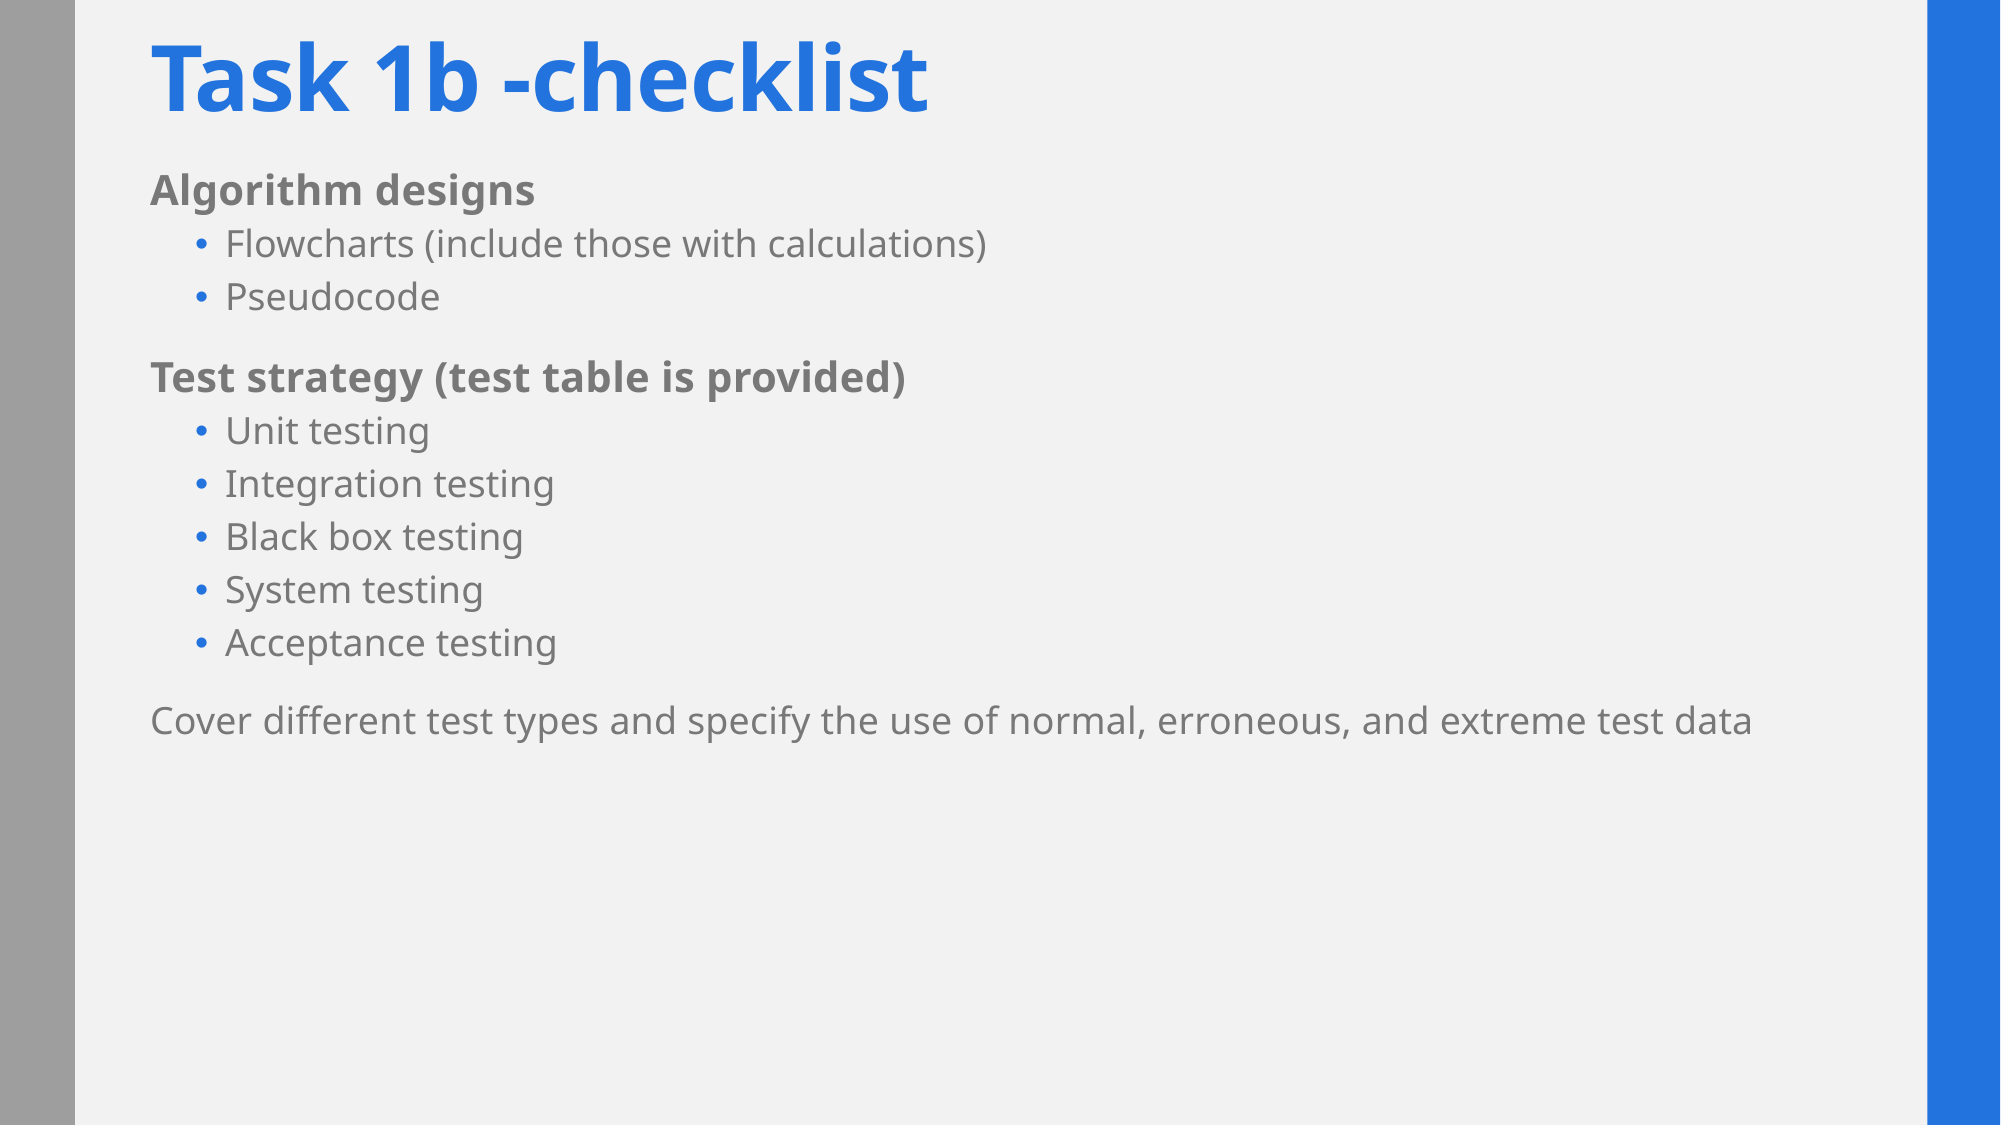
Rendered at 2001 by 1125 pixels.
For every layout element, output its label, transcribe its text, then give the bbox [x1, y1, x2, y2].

list Algorithm designs Flowcharts (include those with calculations) Pseudocode Test strategy (test table is provided) Unit testing Integration testing Black box testing System testing Acceptance testing Cover different test types and specify the use of normal, erroneous, and extreme test data [150, 160, 1849, 1108]
list Task 1b -checklist [150, 20, 1849, 141]
